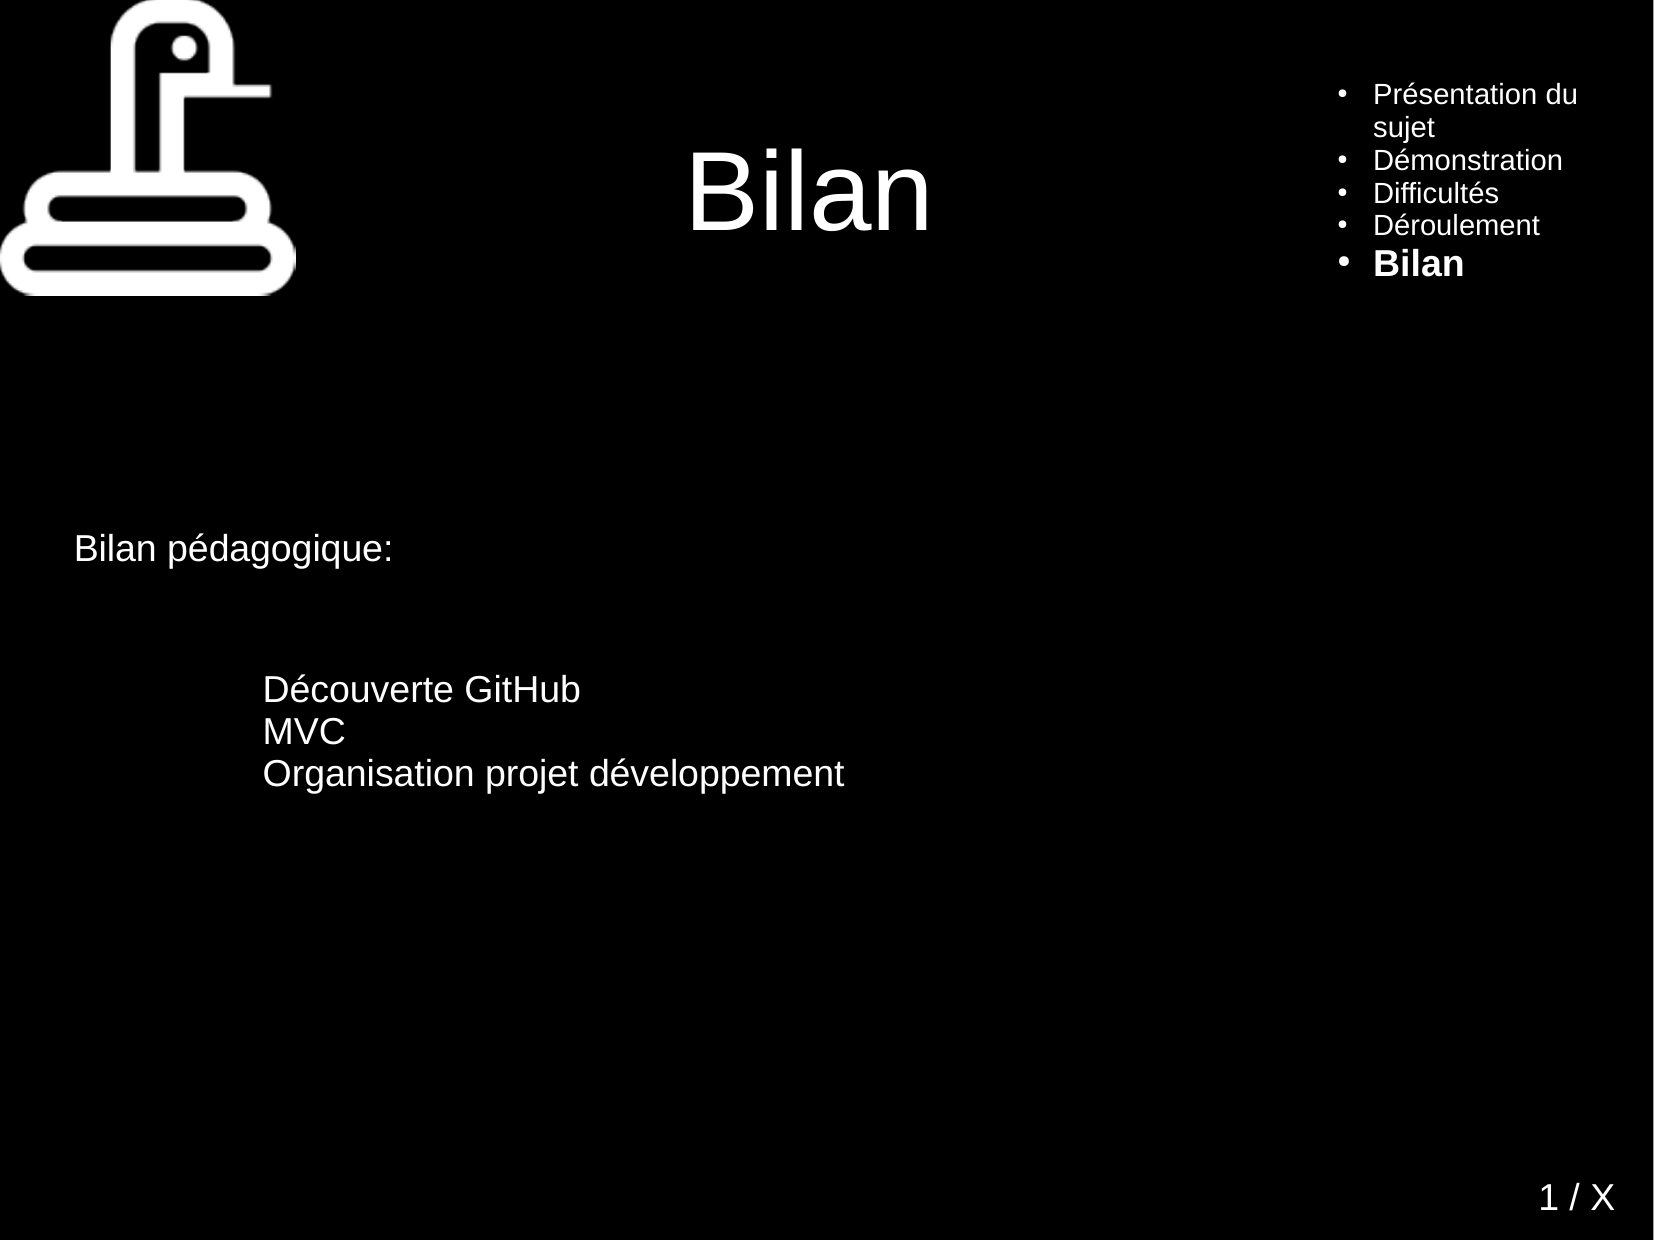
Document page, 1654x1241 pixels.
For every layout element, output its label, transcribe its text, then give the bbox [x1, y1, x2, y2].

picture [0, 0, 296, 296]
title Bilan [295, 88, 1323, 296]
text_box Bilan pédagogique: [59, 519, 863, 577]
text_box Présentation du sujet Démonstration Difficultés Déroulement Bilan [1322, 70, 1654, 334]
text_box Découverte GitHub MVC Organisation projet développement [248, 661, 1560, 803]
text_box 1 / X [1523, 1169, 1654, 1241]
